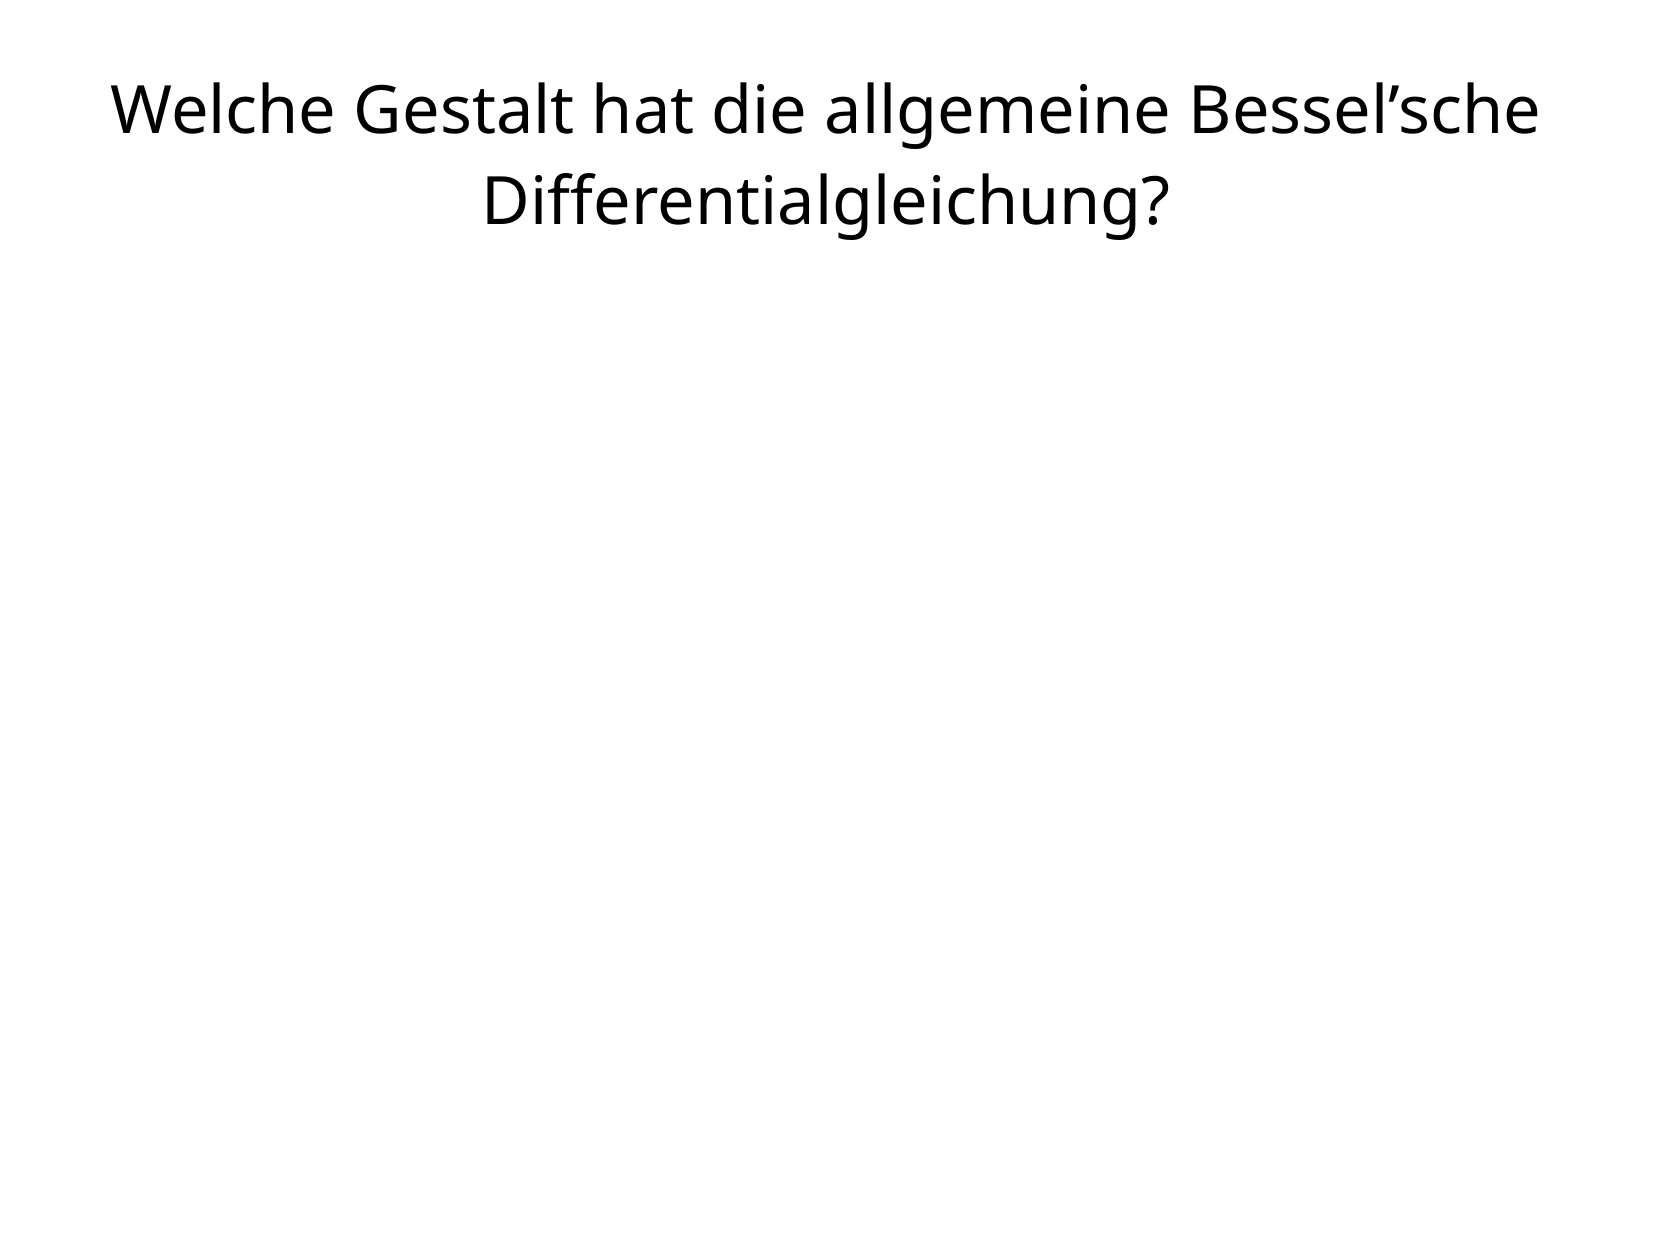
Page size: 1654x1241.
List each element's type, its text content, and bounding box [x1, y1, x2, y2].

title Welche Gestalt hat die allgemeine Bessel’sche Differentialgleichung? [82, 49, 1571, 257]
